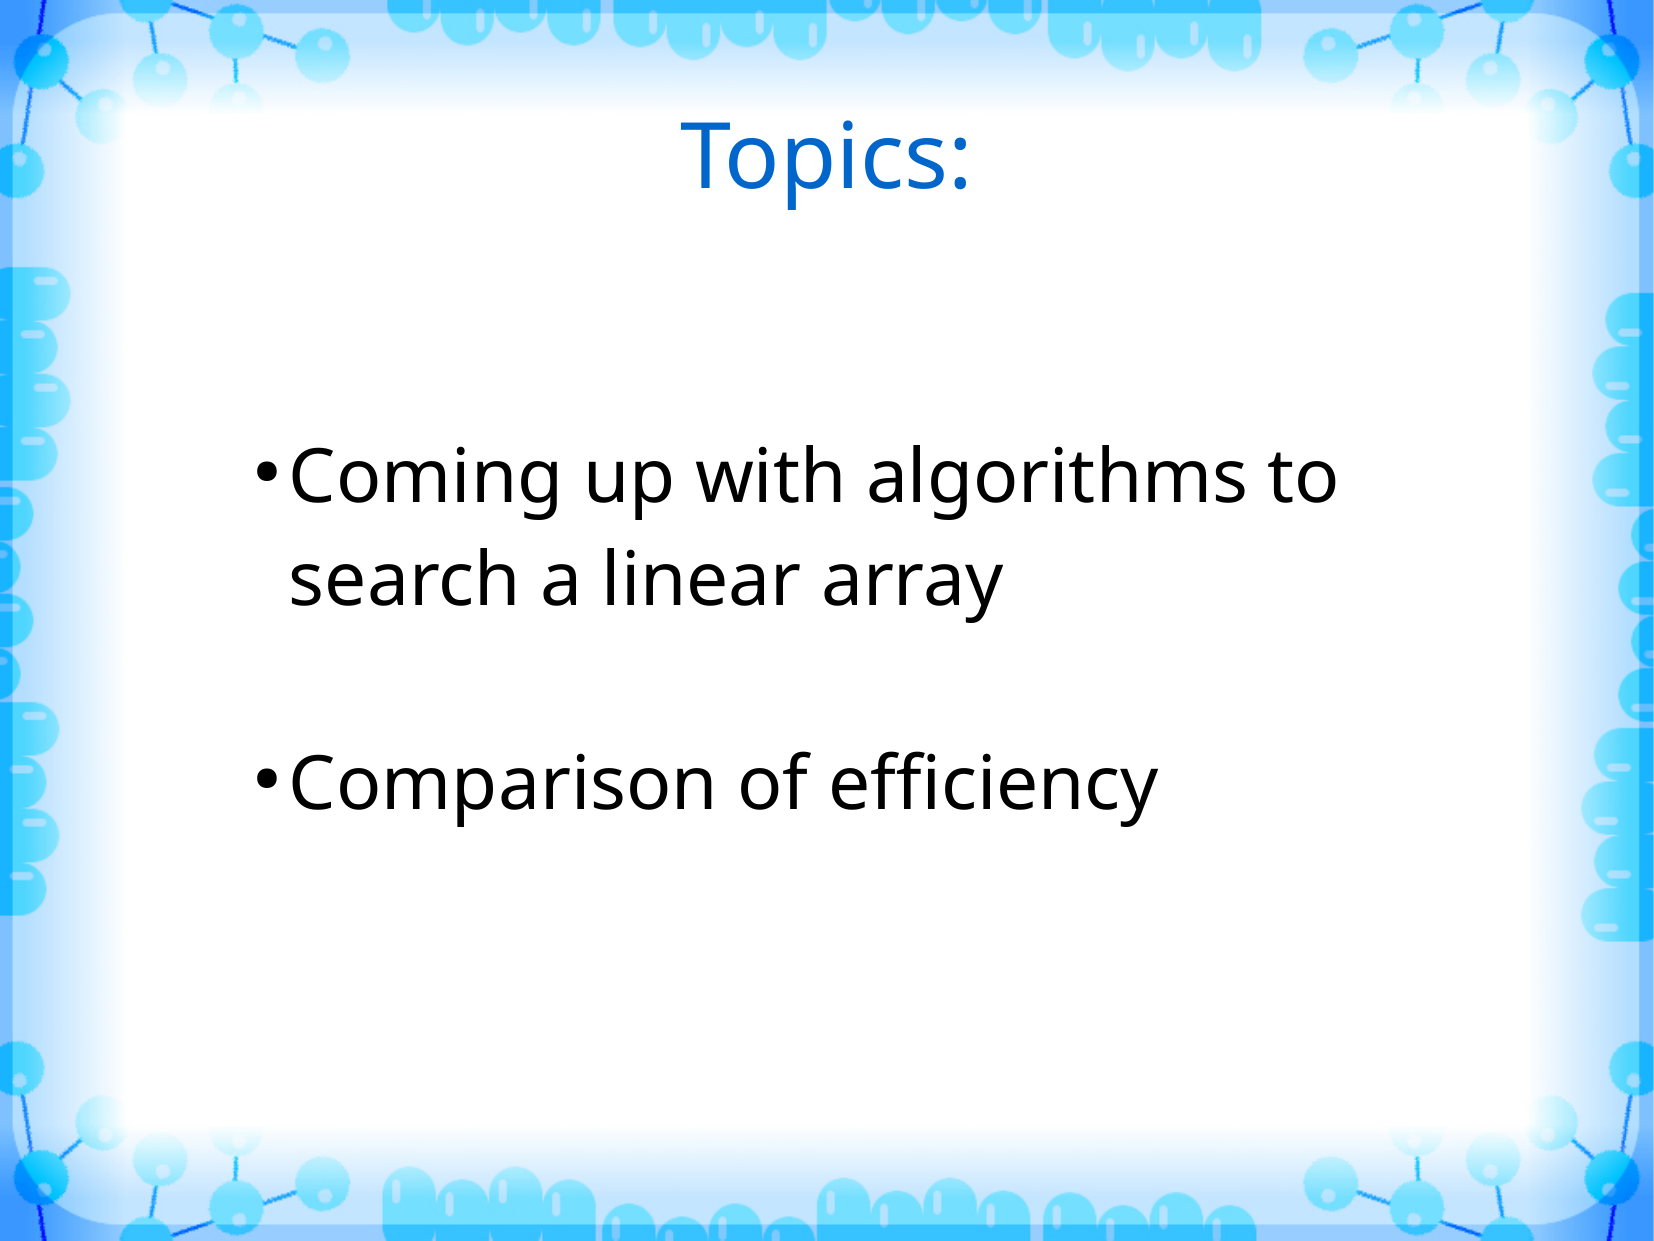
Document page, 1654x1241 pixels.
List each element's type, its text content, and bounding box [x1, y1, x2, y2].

picture [0, 0, 1654, 1241]
text_box Coming up with algorithms to search a linear array Comparison of efficiency [253, 332, 1441, 923]
title Topics: [82, 49, 1571, 257]
